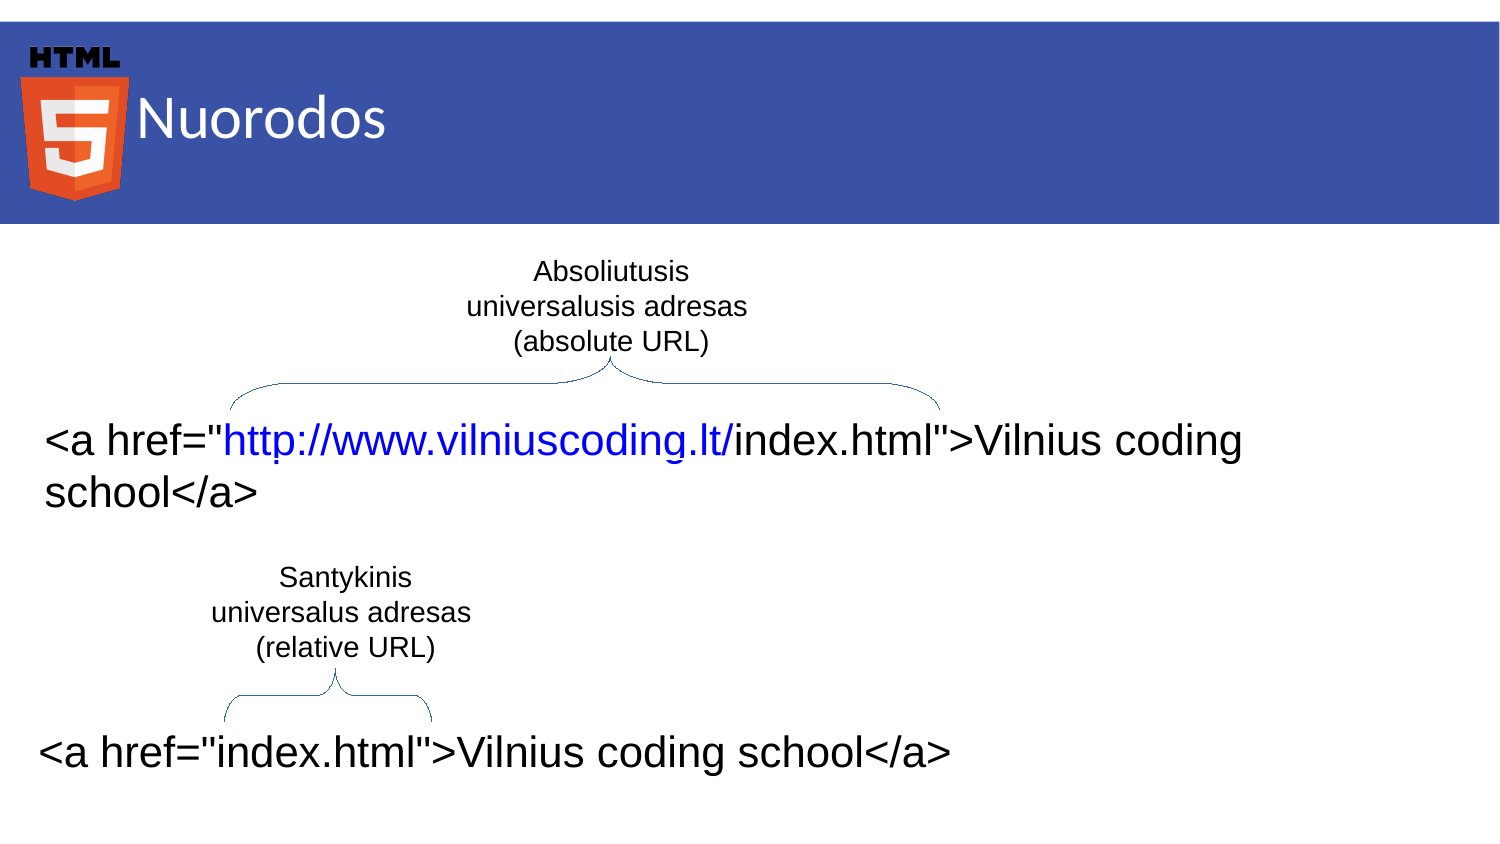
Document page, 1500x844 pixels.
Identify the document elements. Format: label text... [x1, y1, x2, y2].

text_box <a href="http://www.vilniuscoding.lt/index.html">Vilnius coding school</a> [29, 403, 1485, 468]
text_box Absoliutusis universalusis adresas (absolute URL) [443, 244, 780, 391]
text_box Nuorodos [122, 72, 1500, 167]
picture [20, 46, 130, 201]
text_box <a href="index.html">Vilnius coding school</a> [23, 715, 968, 780]
text_box Santykinis universalus adresas (relative URL) [195, 550, 497, 664]
